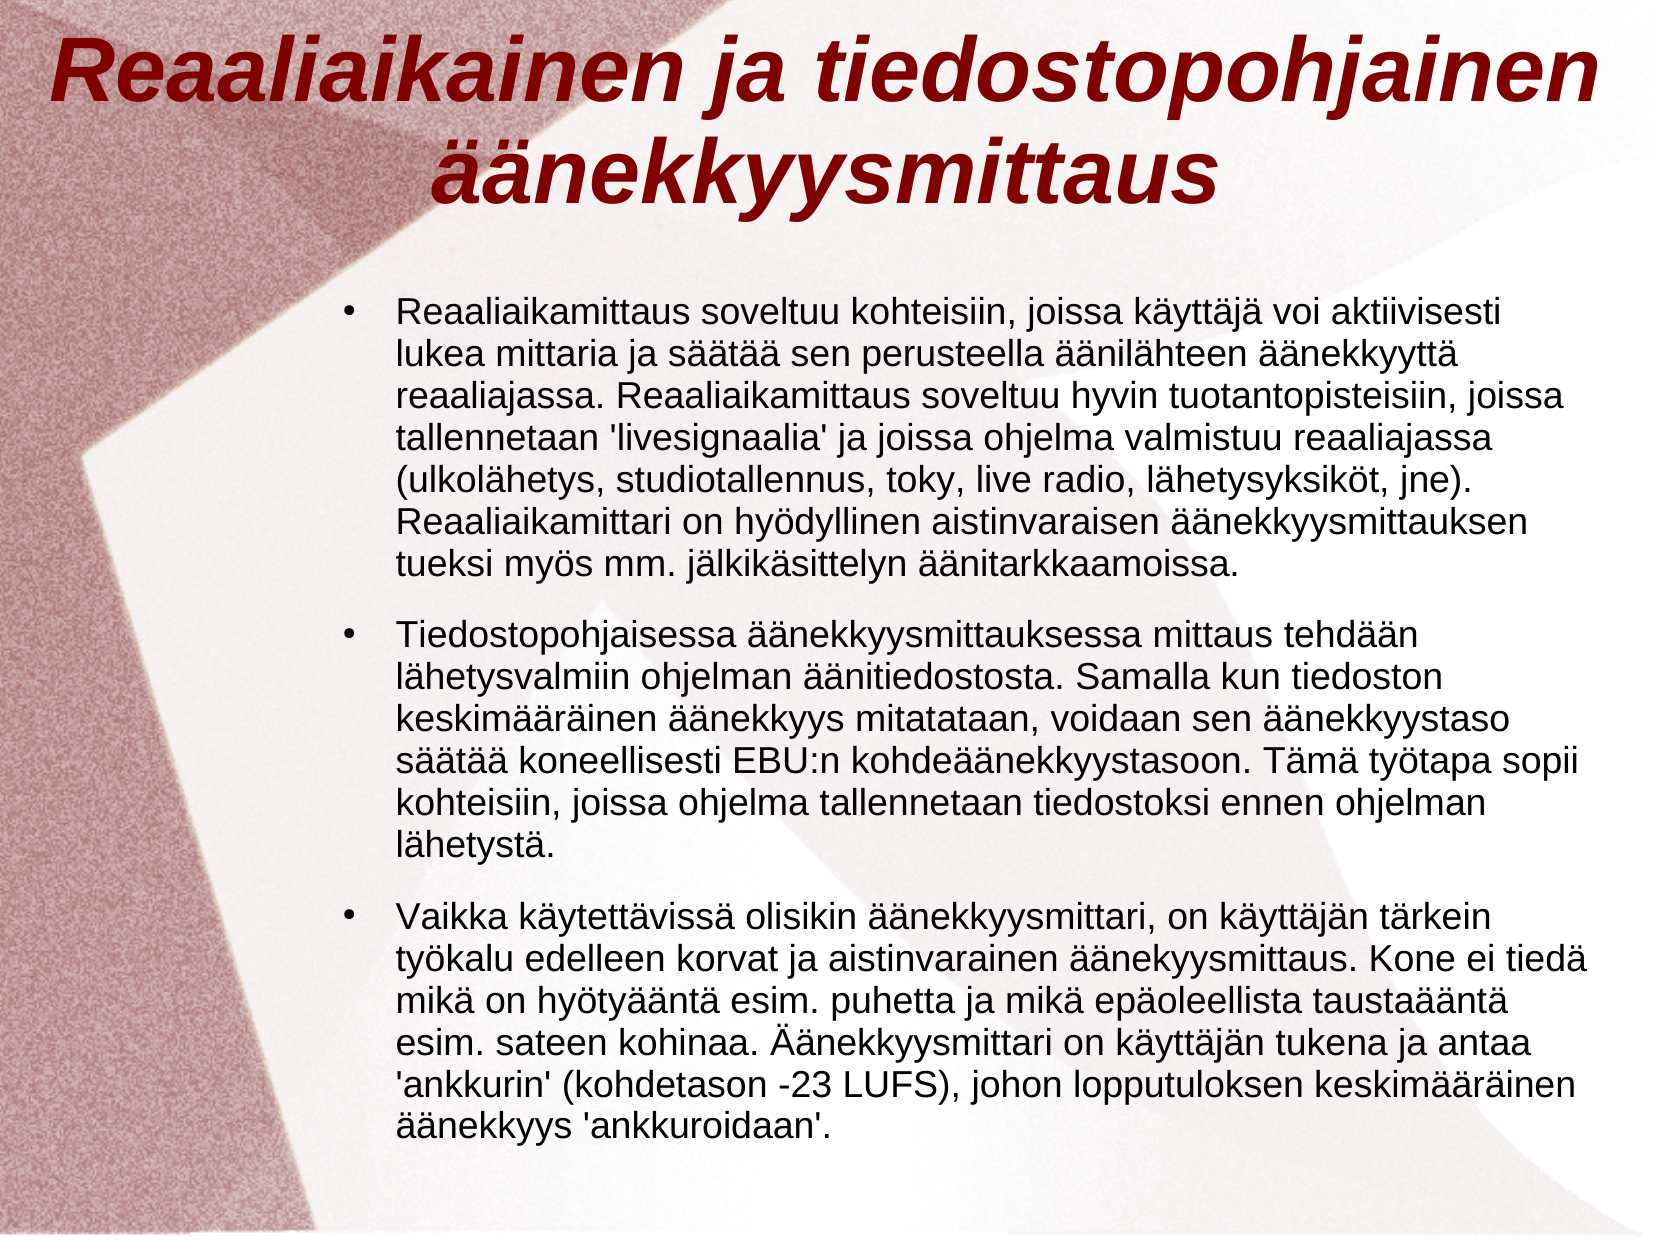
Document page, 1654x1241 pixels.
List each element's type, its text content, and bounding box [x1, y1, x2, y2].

title Reaaliaikainen ja tiedostopohjainen äänekkyysmittaus [11, 17, 1642, 225]
list Reaaliaikamittaus soveltuu kohteisiin, joissa käyttäjä voi aktiivisesti lukea mittaria ja säätää sen perusteella äänilähteen äänekkyyttä reaaliajassa. Reaaliaikamittaus soveltuu hyvin tuotantopisteisiin, joissa tallennetaan 'livesignaalia' ja joissa ohjelma valmistuu reaaliajassa (ulkolähetys, studiotallennus, toky, live radio, lähetysyksiköt, jne). Reaaliaikamittari on hyödyllinen aistinvaraisen äänekkyysmittauksen tueksi myös mm. jälkikäsittelyn äänitarkkaamoissa. Tiedostopohjaisessa äänekkyysmittauksessa mittaus tehdään lähetysvalmiin ohjelman äänitiedostosta. Samalla kun tiedoston keskimääräinen äänekkyys mitatataan, voidaan sen äänekkyystaso säätää koneellisesti EBU:n kohdeäänekkyystasoon. Tämä työtapa sopii kohteisiin, joissa ohjelma tallennetaan tiedostoksi ennen ohjelman lähetystä. Vaikka käytettävissä olisikin äänekkyysmittari, on käyttäjän tärkein työkalu edelleen korvat ja aistinvarainen äänekyysmittaus. Kone ei tiedä mikä on hyötyääntä esim. puhetta ja mikä epäoleellista taustaääntä esim. sateen kohinaa. Äänekkyysmittari on käyttäjän tukena ja antaa 'ankkurin' (kohdetason -23 LUFS), johon lopputuloksen keskimääräinen äänekkyys 'ankkuroidaan'. [324, 290, 1601, 1190]
picture [0, 0, 1654, 1241]
